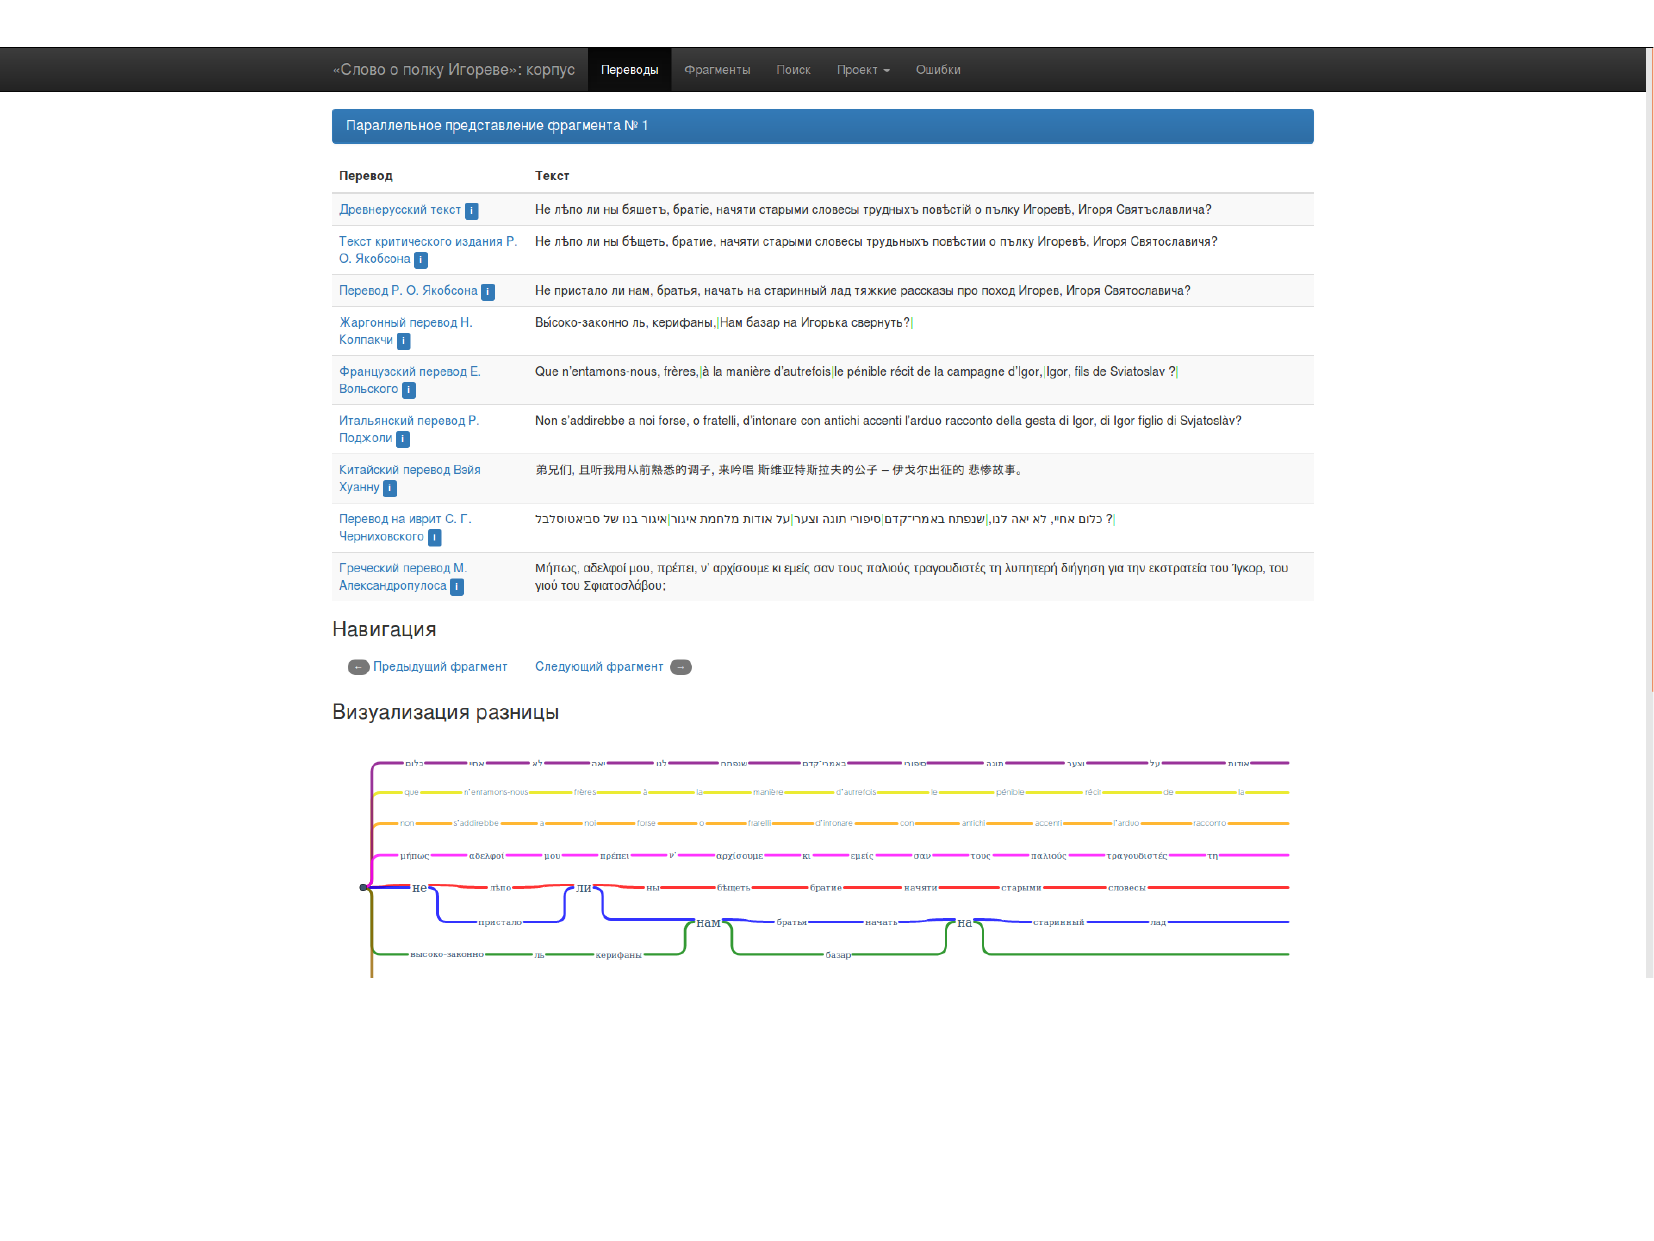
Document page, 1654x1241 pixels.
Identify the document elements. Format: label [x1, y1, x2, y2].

picture [0, 47, 1654, 978]
